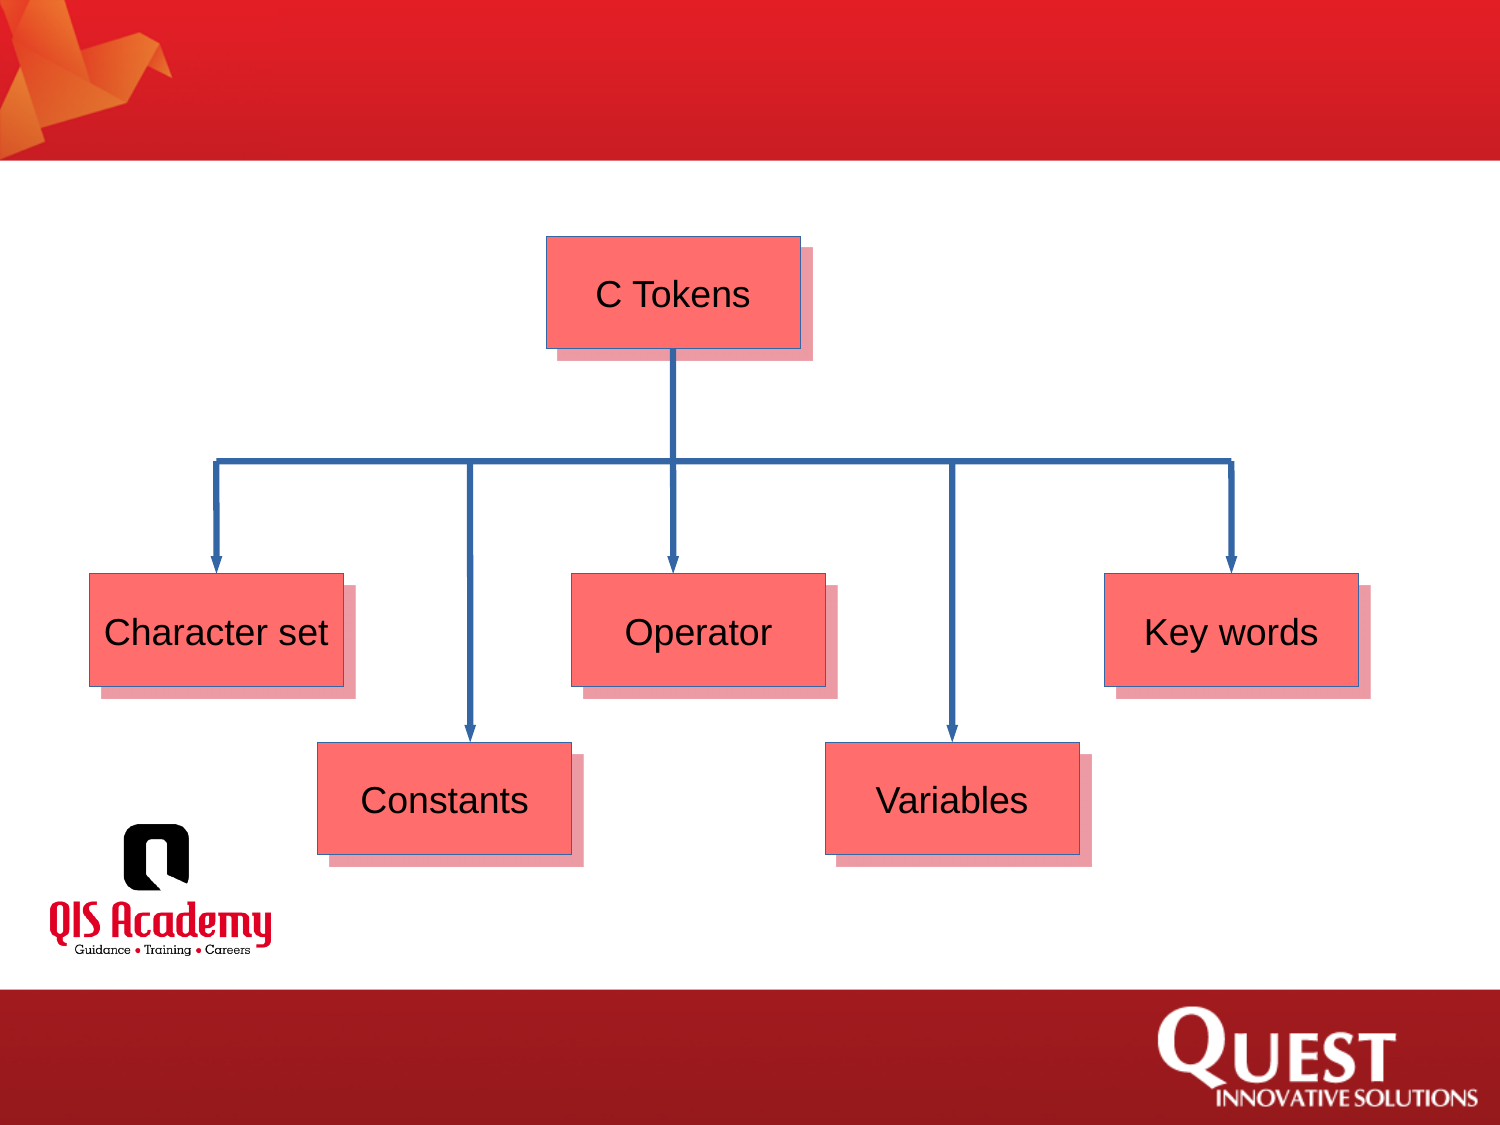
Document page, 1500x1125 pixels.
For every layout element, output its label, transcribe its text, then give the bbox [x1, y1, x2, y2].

text_box Operator [571, 573, 826, 687]
text_box Variables [825, 742, 1080, 855]
text_box Constants [317, 742, 572, 855]
text_box C Tokens [546, 236, 801, 349]
text_box Character set [89, 573, 344, 687]
text_box Key words [1104, 573, 1359, 687]
